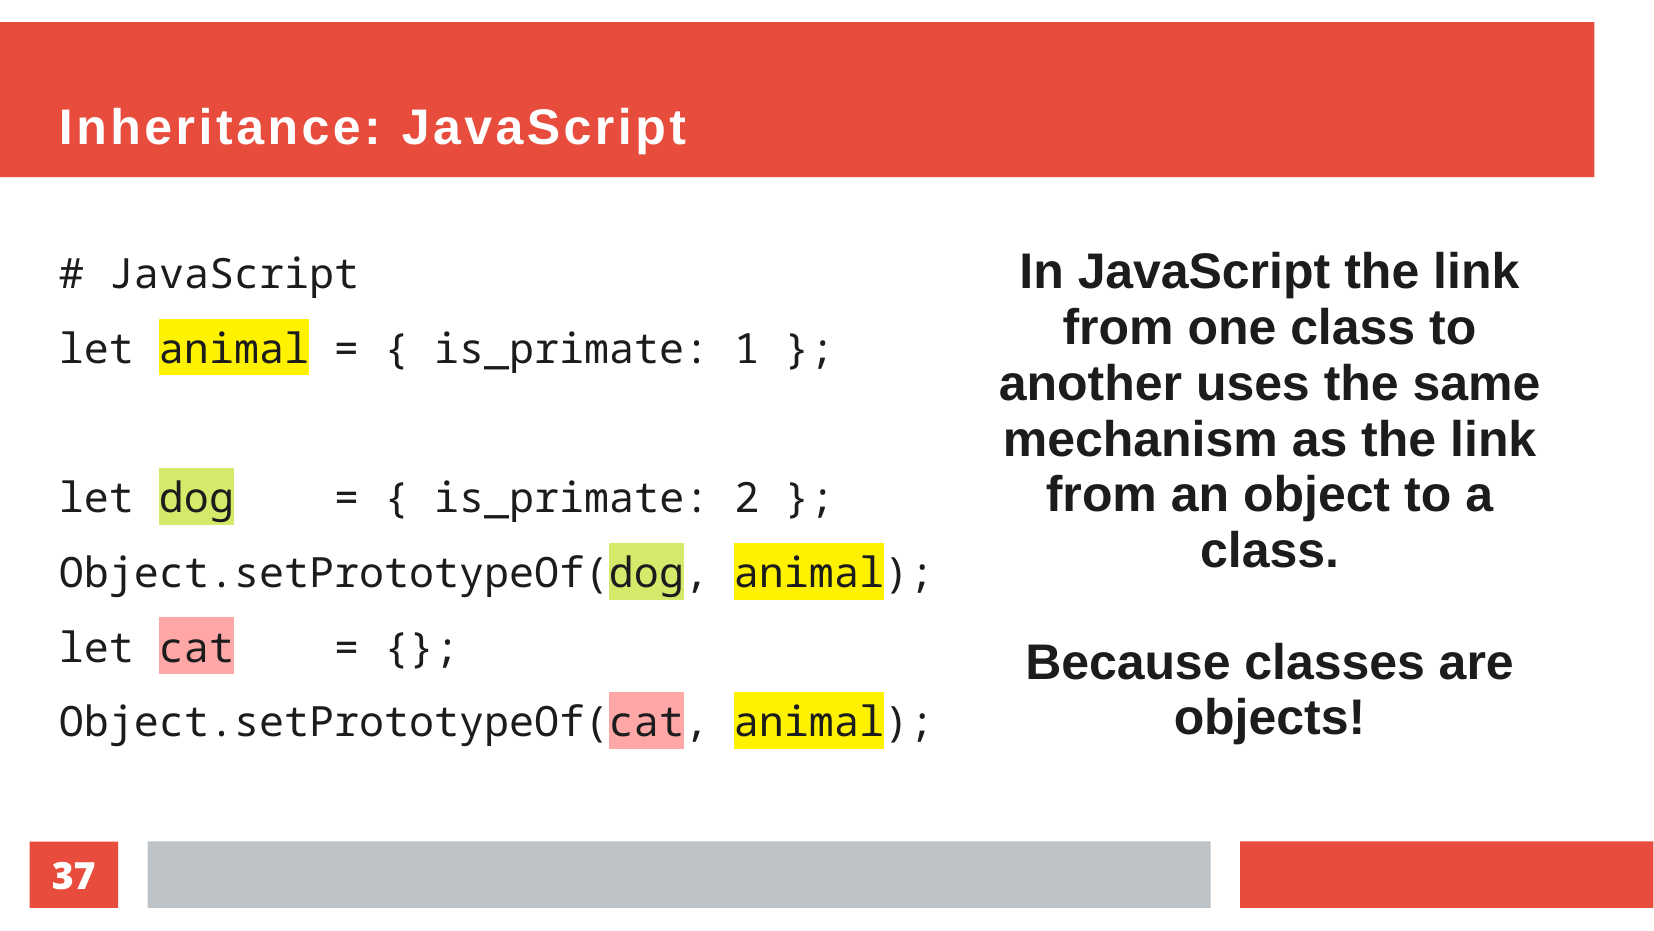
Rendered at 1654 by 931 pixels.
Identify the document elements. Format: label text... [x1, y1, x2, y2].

title Inheritance: JavaScript [59, 44, 1595, 156]
list # JavaScript let animal = { is_primate: 1 }; let dog = { is_primate: 2 }; Object.setPrototypeOf(dog, animal); let cat = {}; Object.setPrototypeOf(cat, animal); [59, 243, 973, 820]
list In JavaScript the link from one class to another uses the same mechanism as the link from an object to a class. Because classes are objects! [973, 243, 1566, 820]
